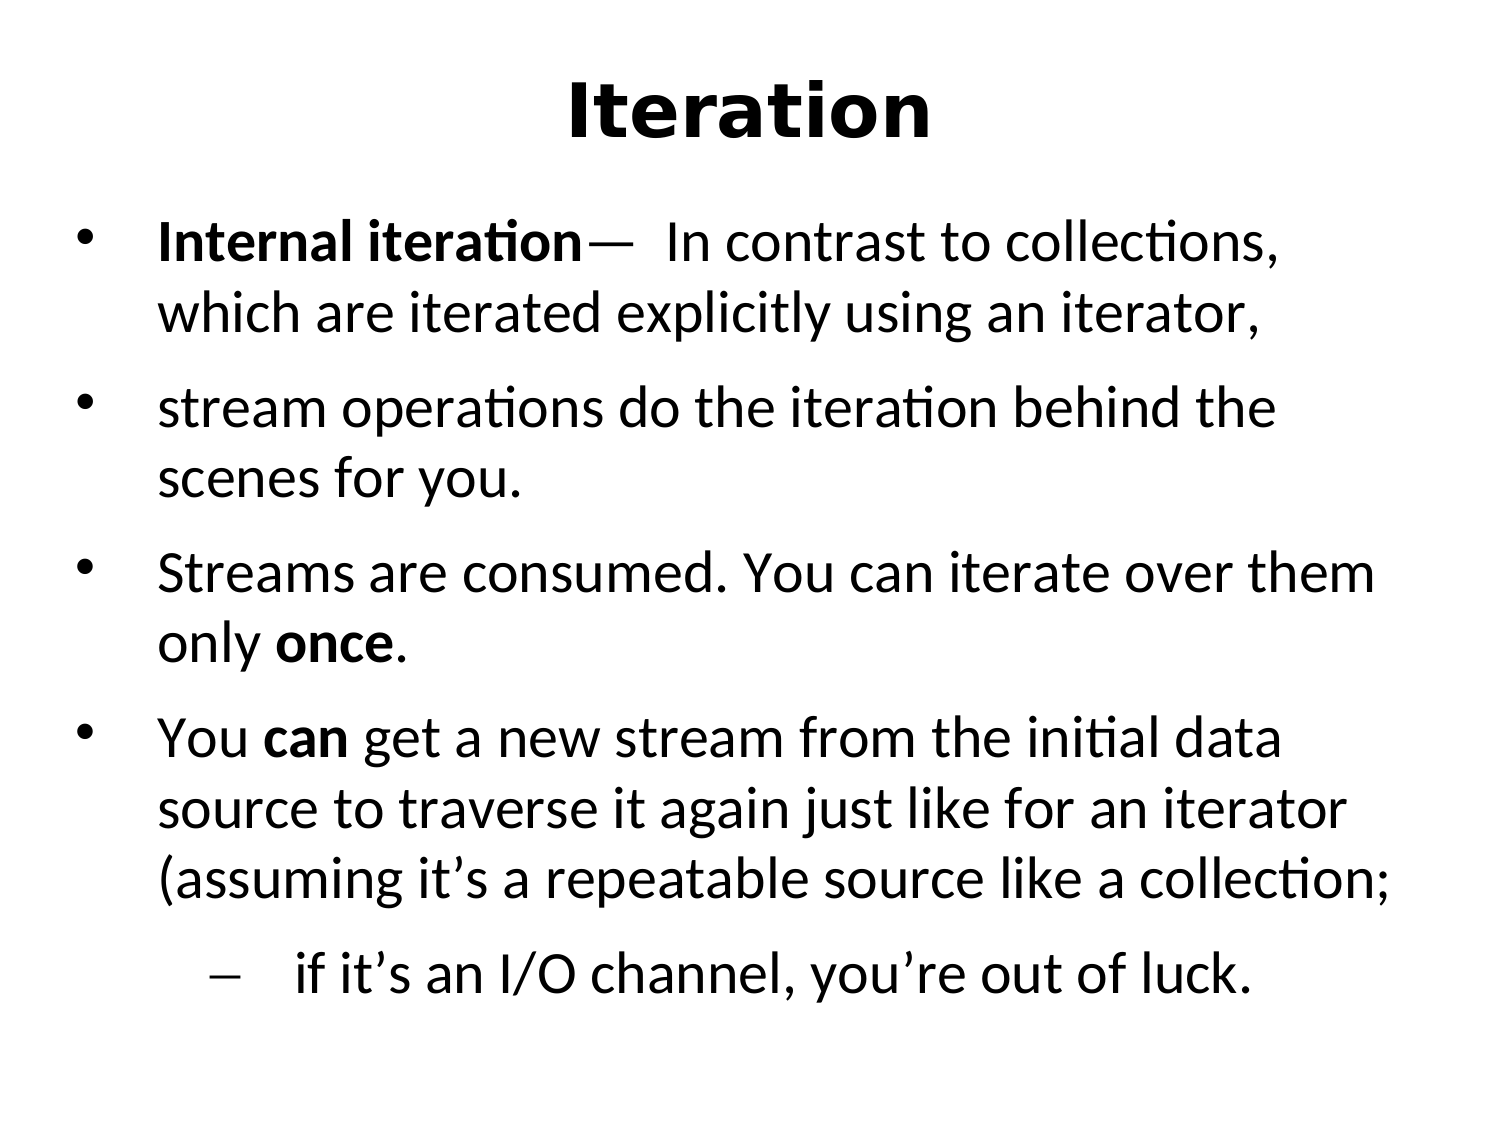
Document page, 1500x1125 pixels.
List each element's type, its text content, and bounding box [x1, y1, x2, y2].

list Internal iteration— In contrast to collections, which are iterated explicitly using an iterator, stream operations do the iteration behind the scenes for you. Streams are consumed. You can iterate over them only once. You can get a new stream from the initial data source to traverse it again just like for an iterator (assuming it’s a repeatable source like a collection; if it’s an I/O channel, you’re out of luck. [75, 204, 1395, 1075]
title Iteration [75, 44, 1425, 177]
